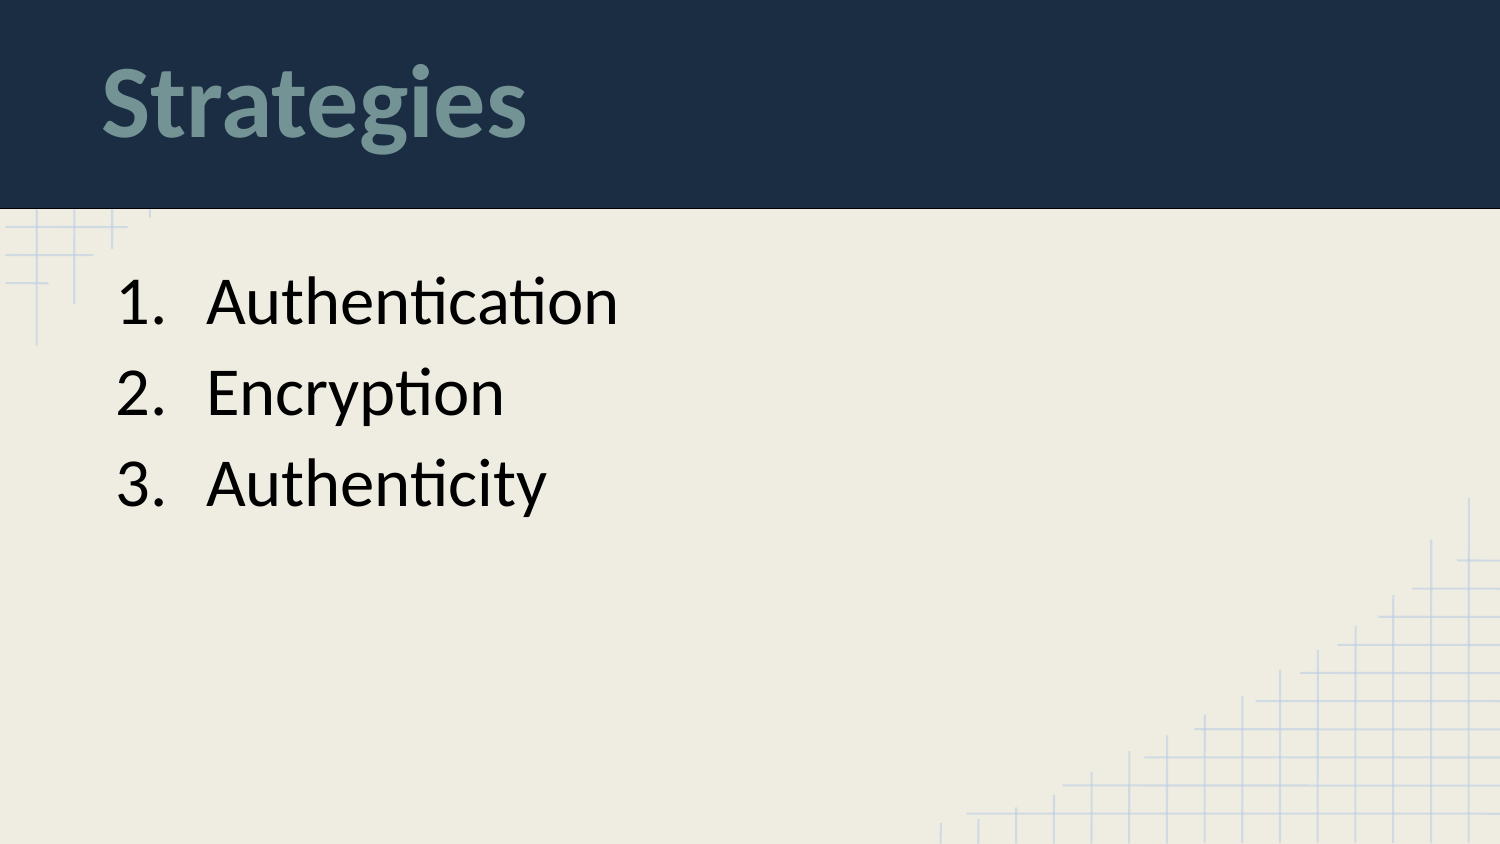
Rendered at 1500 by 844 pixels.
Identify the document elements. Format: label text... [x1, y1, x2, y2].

list Authentication Encryption Authenticity [103, 259, 1397, 795]
title Strategies [0, 0, 1500, 208]
